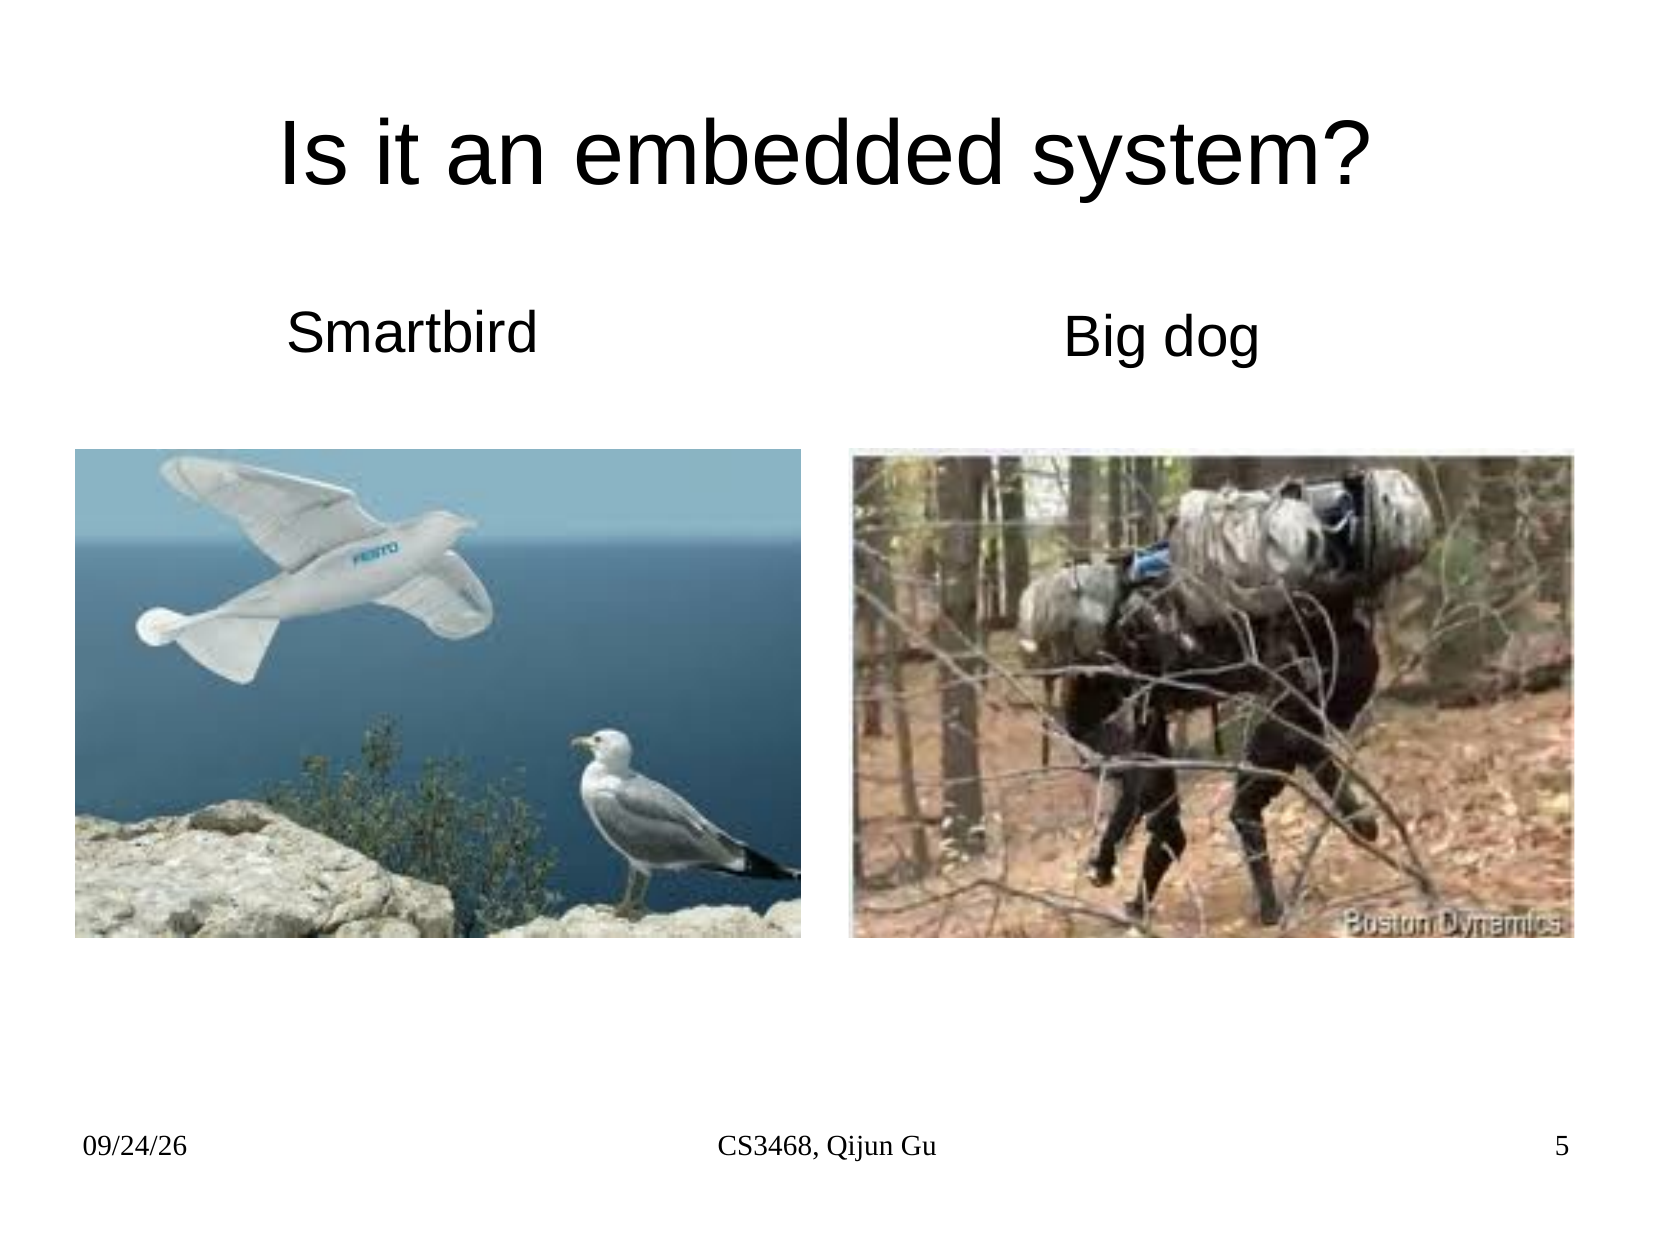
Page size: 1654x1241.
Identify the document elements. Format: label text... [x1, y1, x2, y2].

picture [75, 449, 801, 938]
text_box Smartbird [225, 300, 601, 372]
text_box Big dog [975, 303, 1351, 376]
picture [848, 448, 1575, 938]
title Is it an embedded system? [82, 49, 1570, 256]
